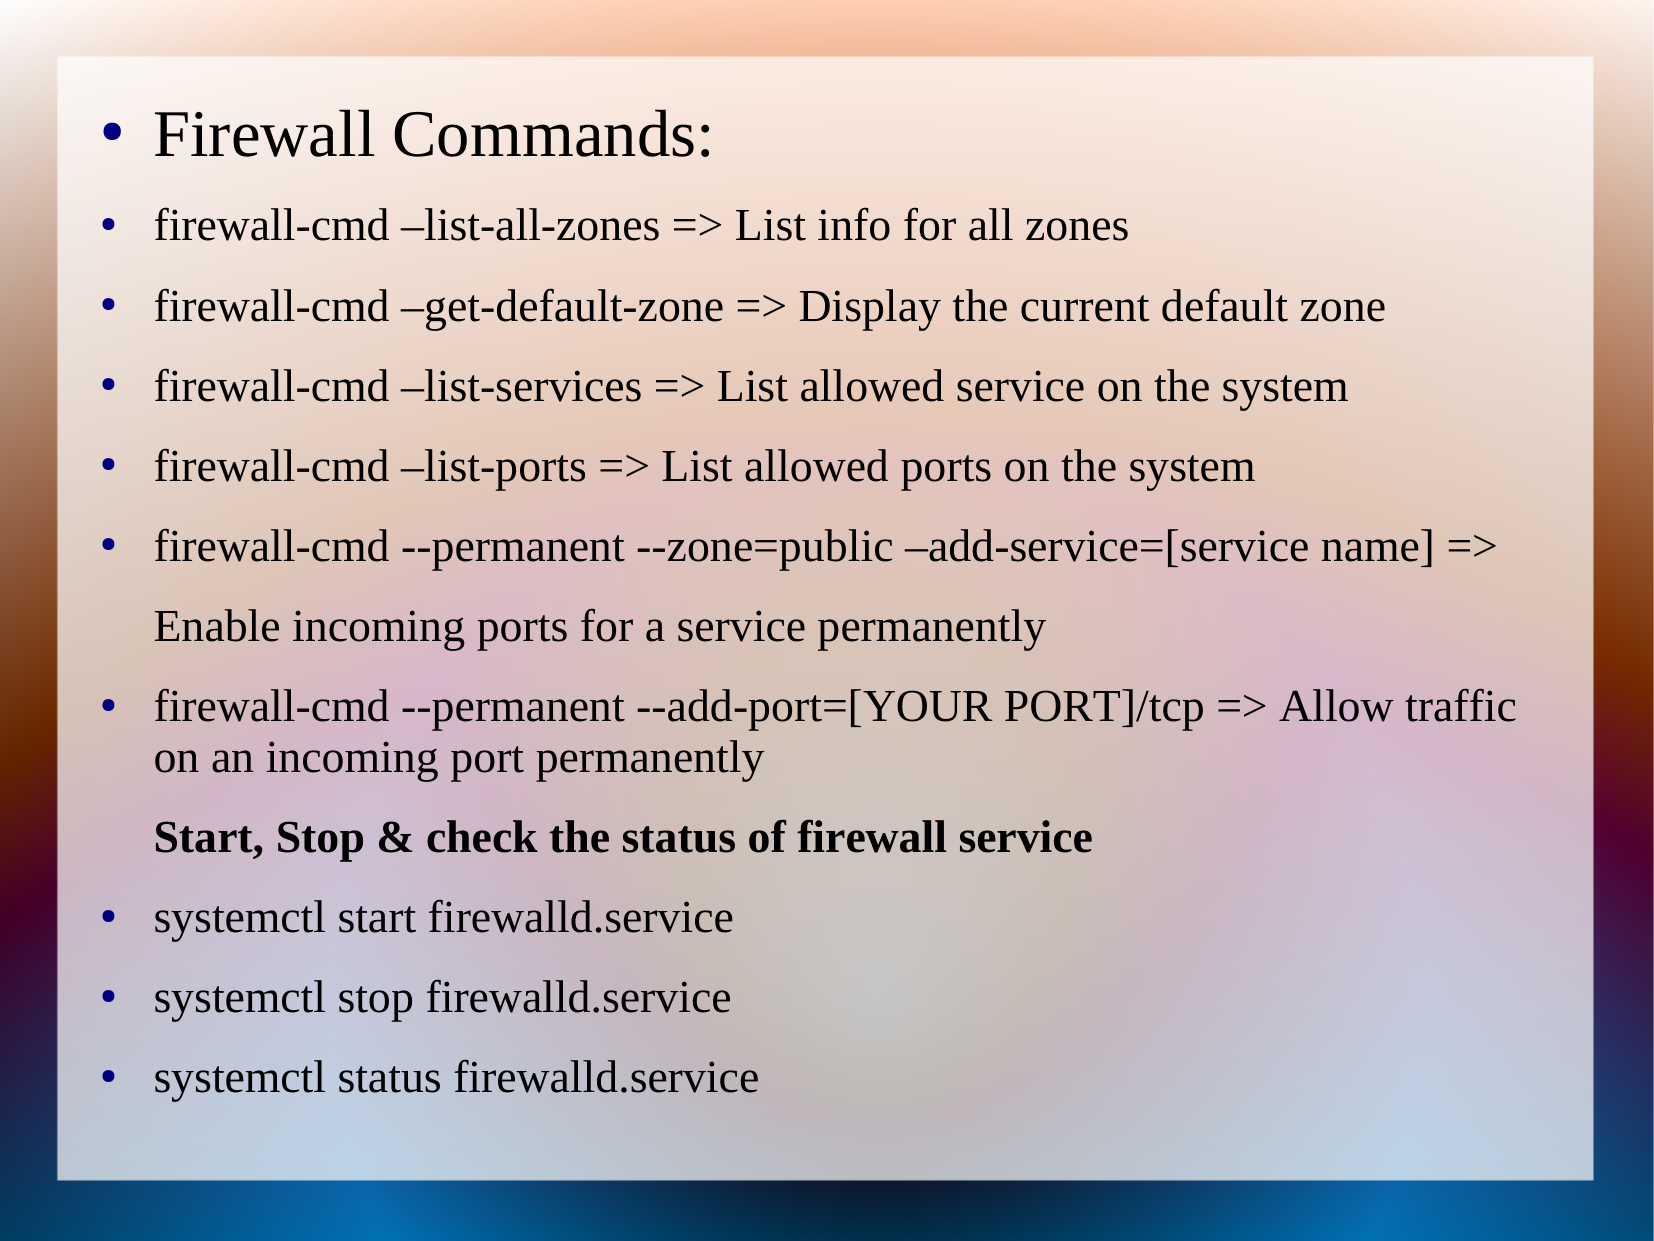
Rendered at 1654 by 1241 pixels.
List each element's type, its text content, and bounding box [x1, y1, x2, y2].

list Firewall Commands: firewall-cmd –list-all-zones => List info for all zones firewall-cmd –get-default-zone => Display the current default zone firewall-cmd –list-services => List allowed service on the system firewall-cmd –list-ports => List allowed ports on the system firewall-cmd --permanent --zone=public –add-service=[service name] => Enable incoming ports for a service permanently firewall-cmd --permanent --add-port=[YOUR PORT]/tcp => Allow traffic on an incoming port permanently Start, Stop & check the status of firewall service systemctl start firewalld.service systemctl stop firewalld.service systemctl status firewalld.service [82, 96, 1571, 1134]
picture [0, 0, 1654, 1241]
